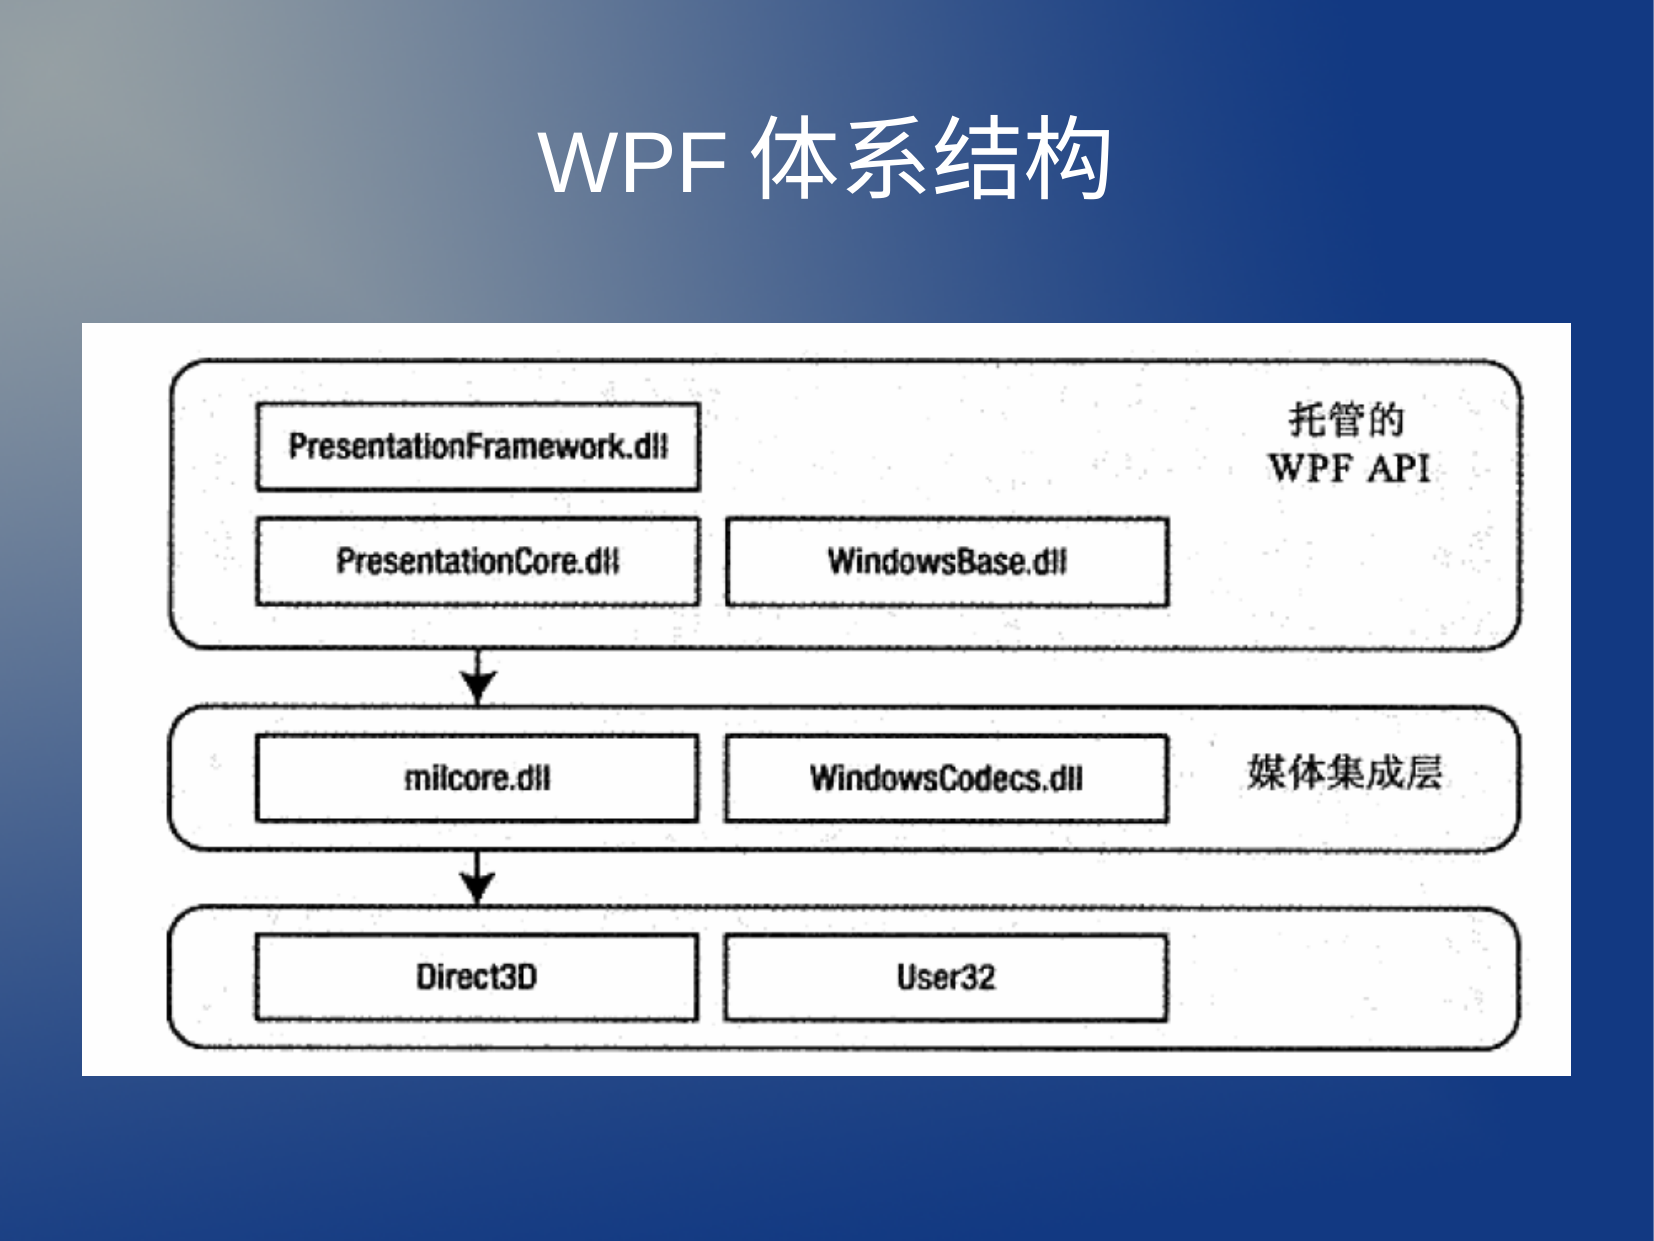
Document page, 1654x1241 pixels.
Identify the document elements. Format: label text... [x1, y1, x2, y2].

title WPF体系结构 [82, 49, 1571, 257]
picture [0, 0, 1654, 1241]
